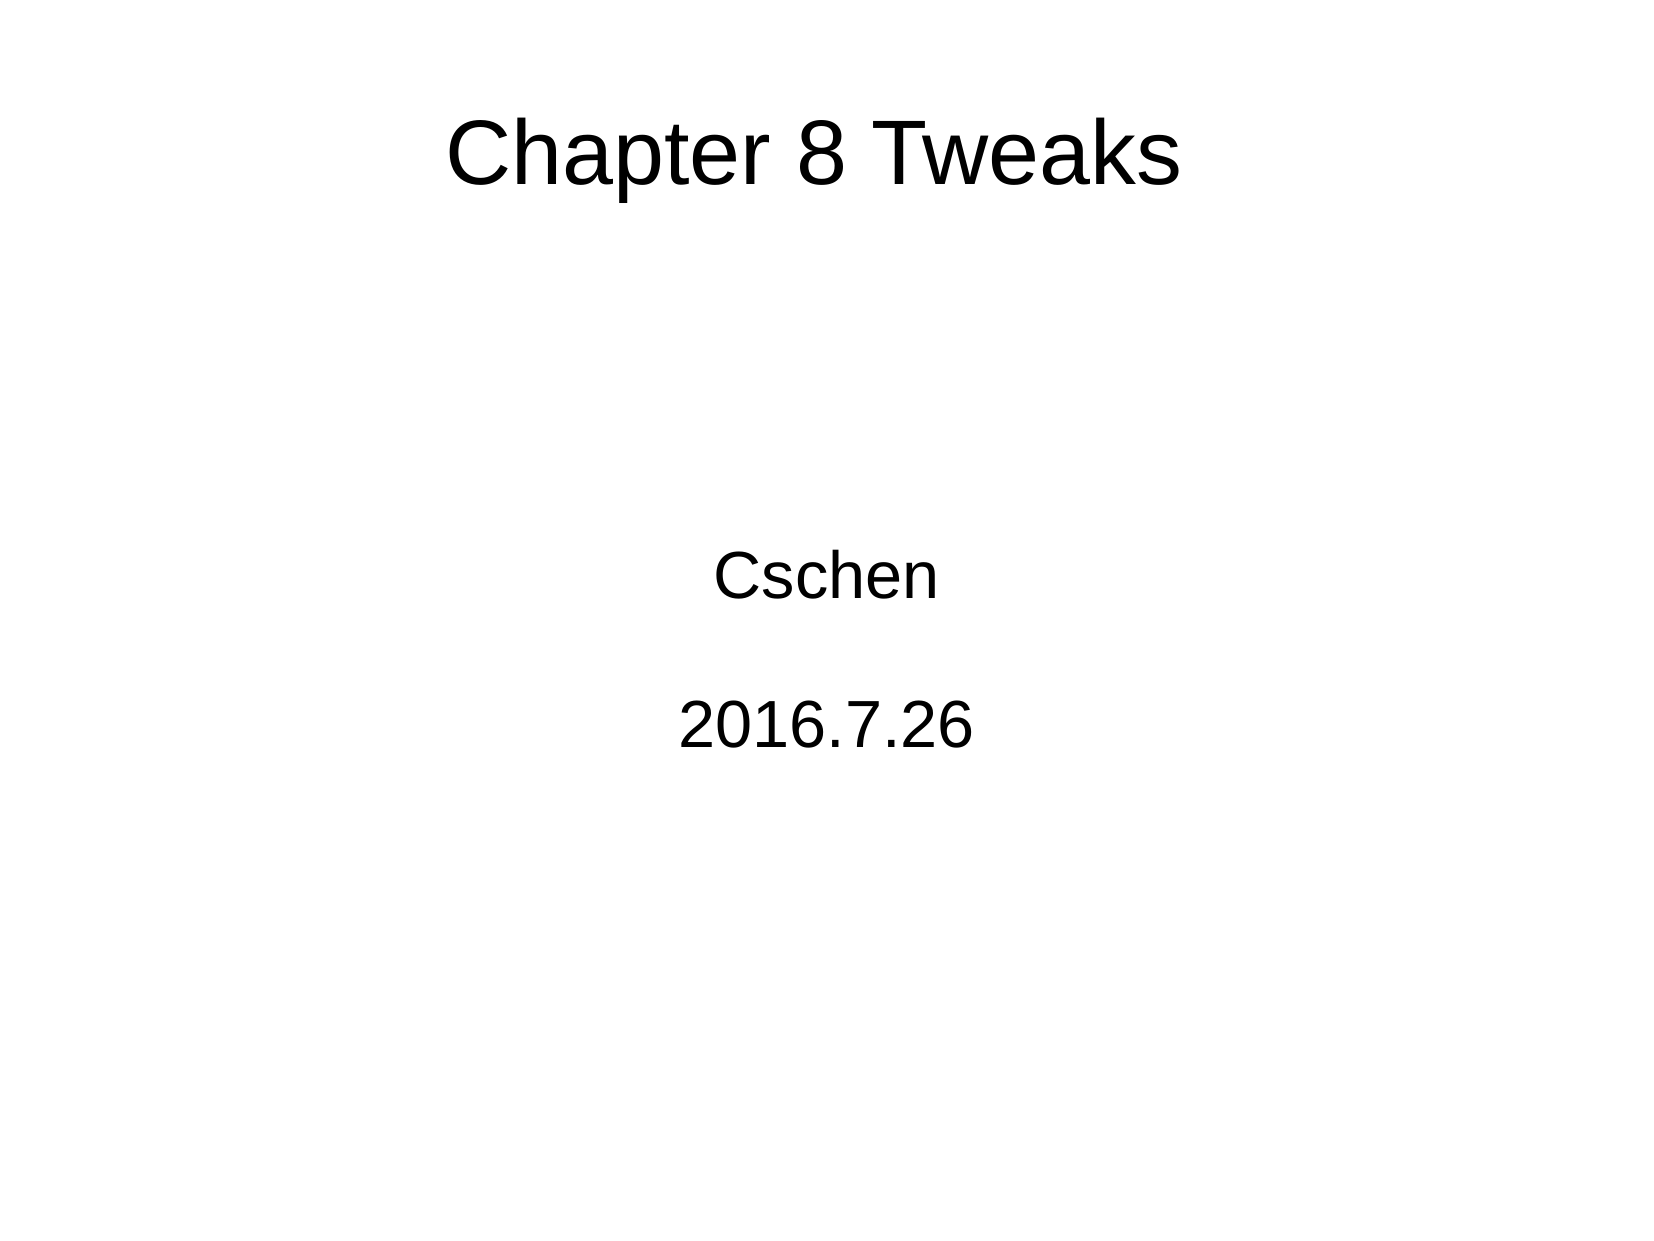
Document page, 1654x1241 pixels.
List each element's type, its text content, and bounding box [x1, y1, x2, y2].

title Chapter 8 Tweaks [82, 49, 1571, 257]
subtitle Cschen 2016.7.26 [82, 290, 1571, 1010]
